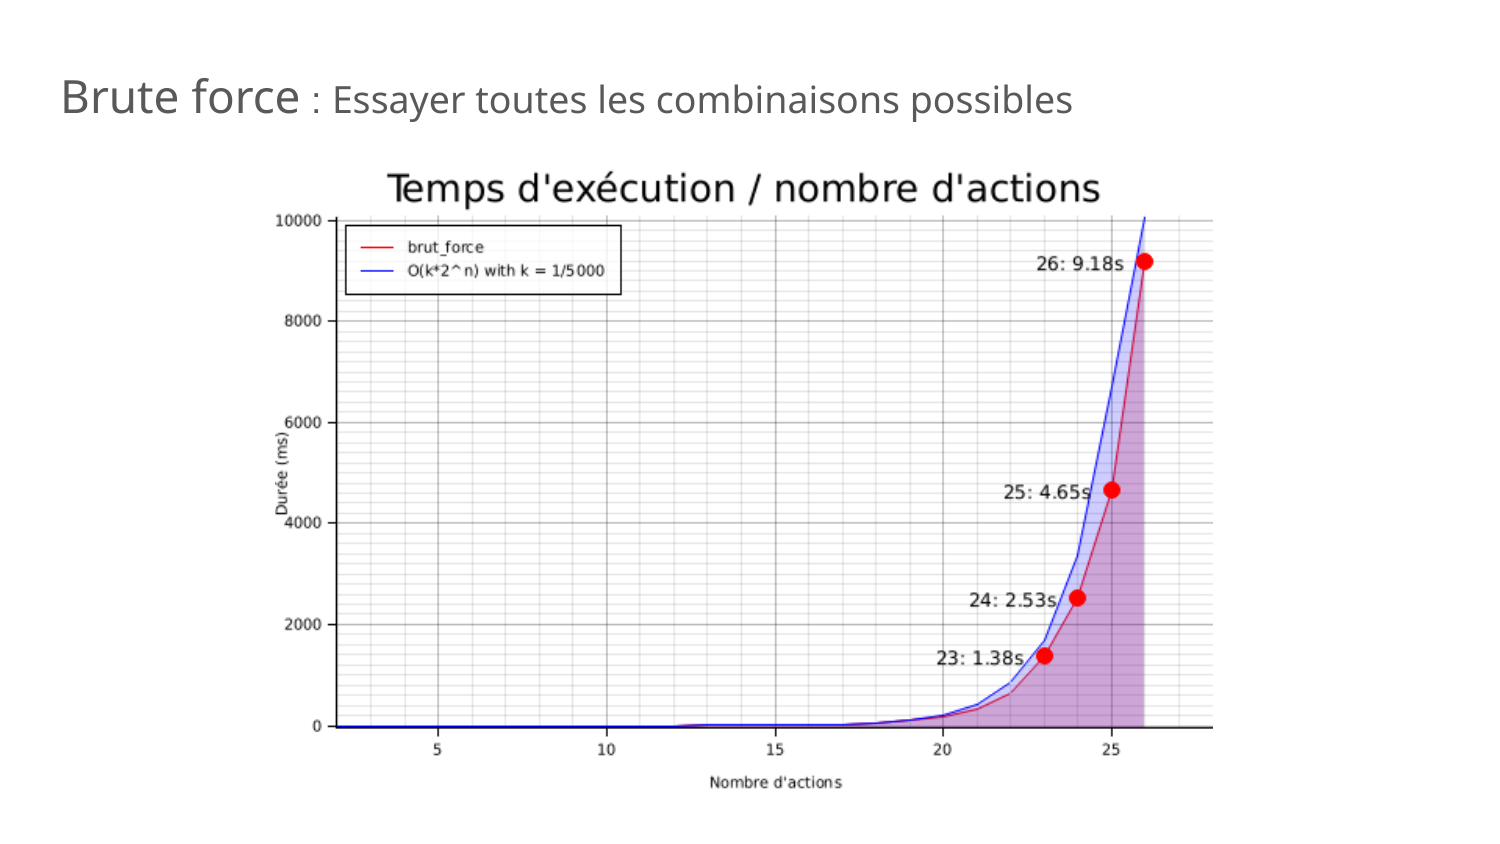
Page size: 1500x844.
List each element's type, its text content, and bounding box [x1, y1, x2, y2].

picture [275, 164, 1213, 790]
list Brute force : Essayer toutes les combinaisons possibles [45, 44, 1443, 139]
